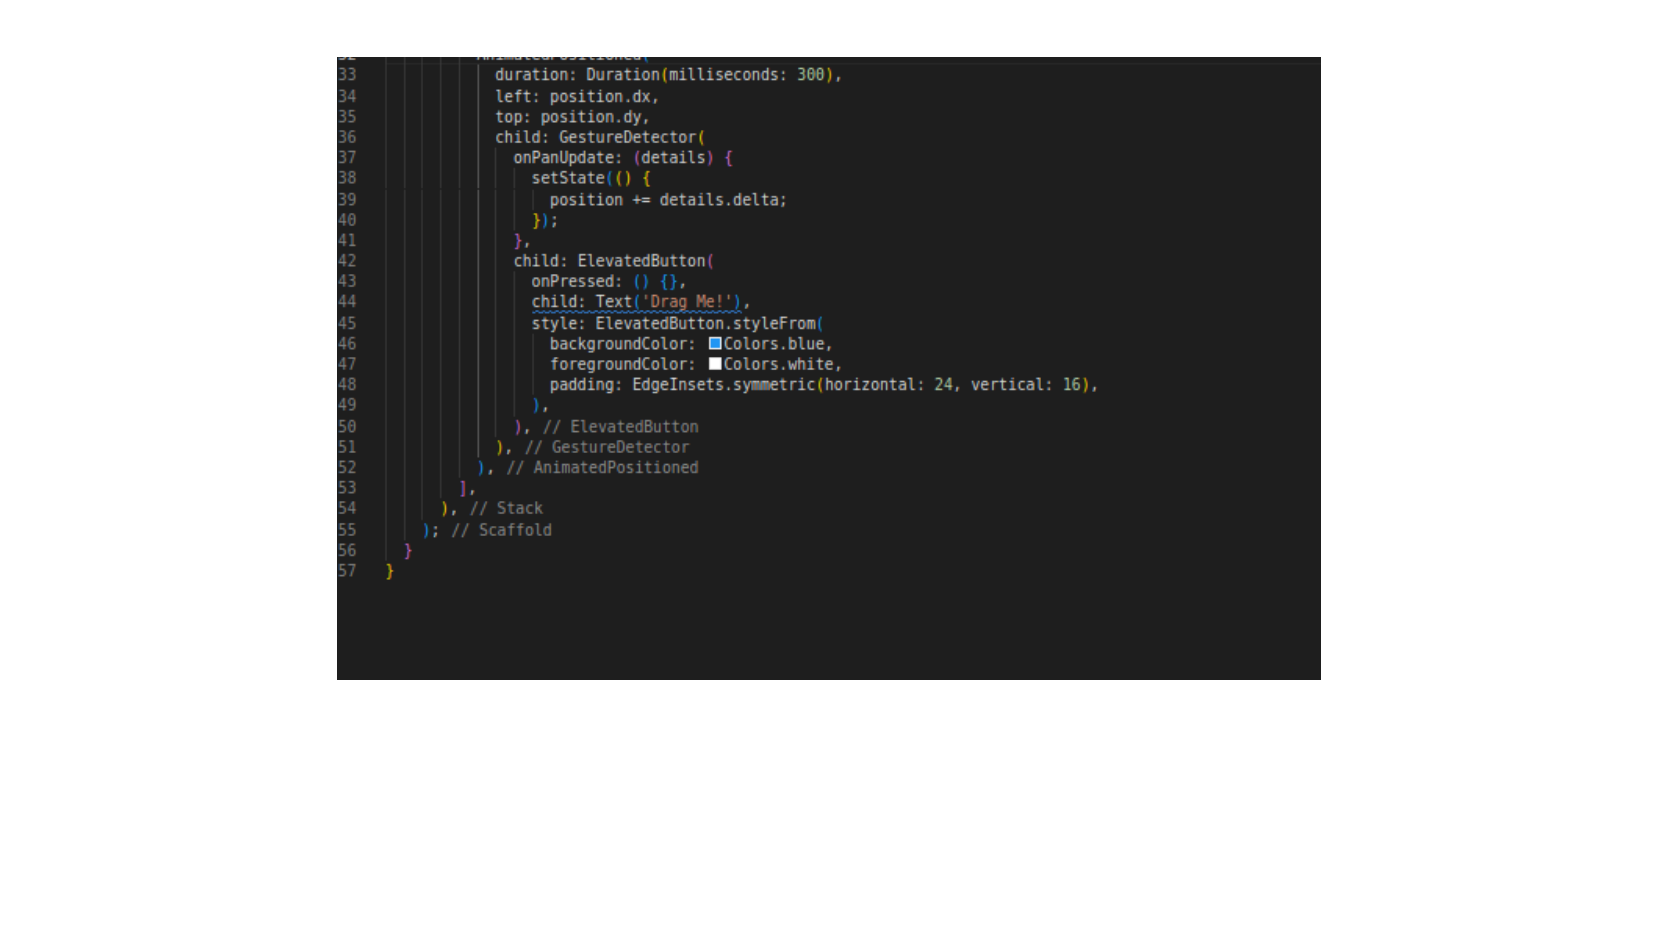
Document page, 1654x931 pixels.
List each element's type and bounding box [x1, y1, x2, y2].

picture [337, 57, 1321, 680]
